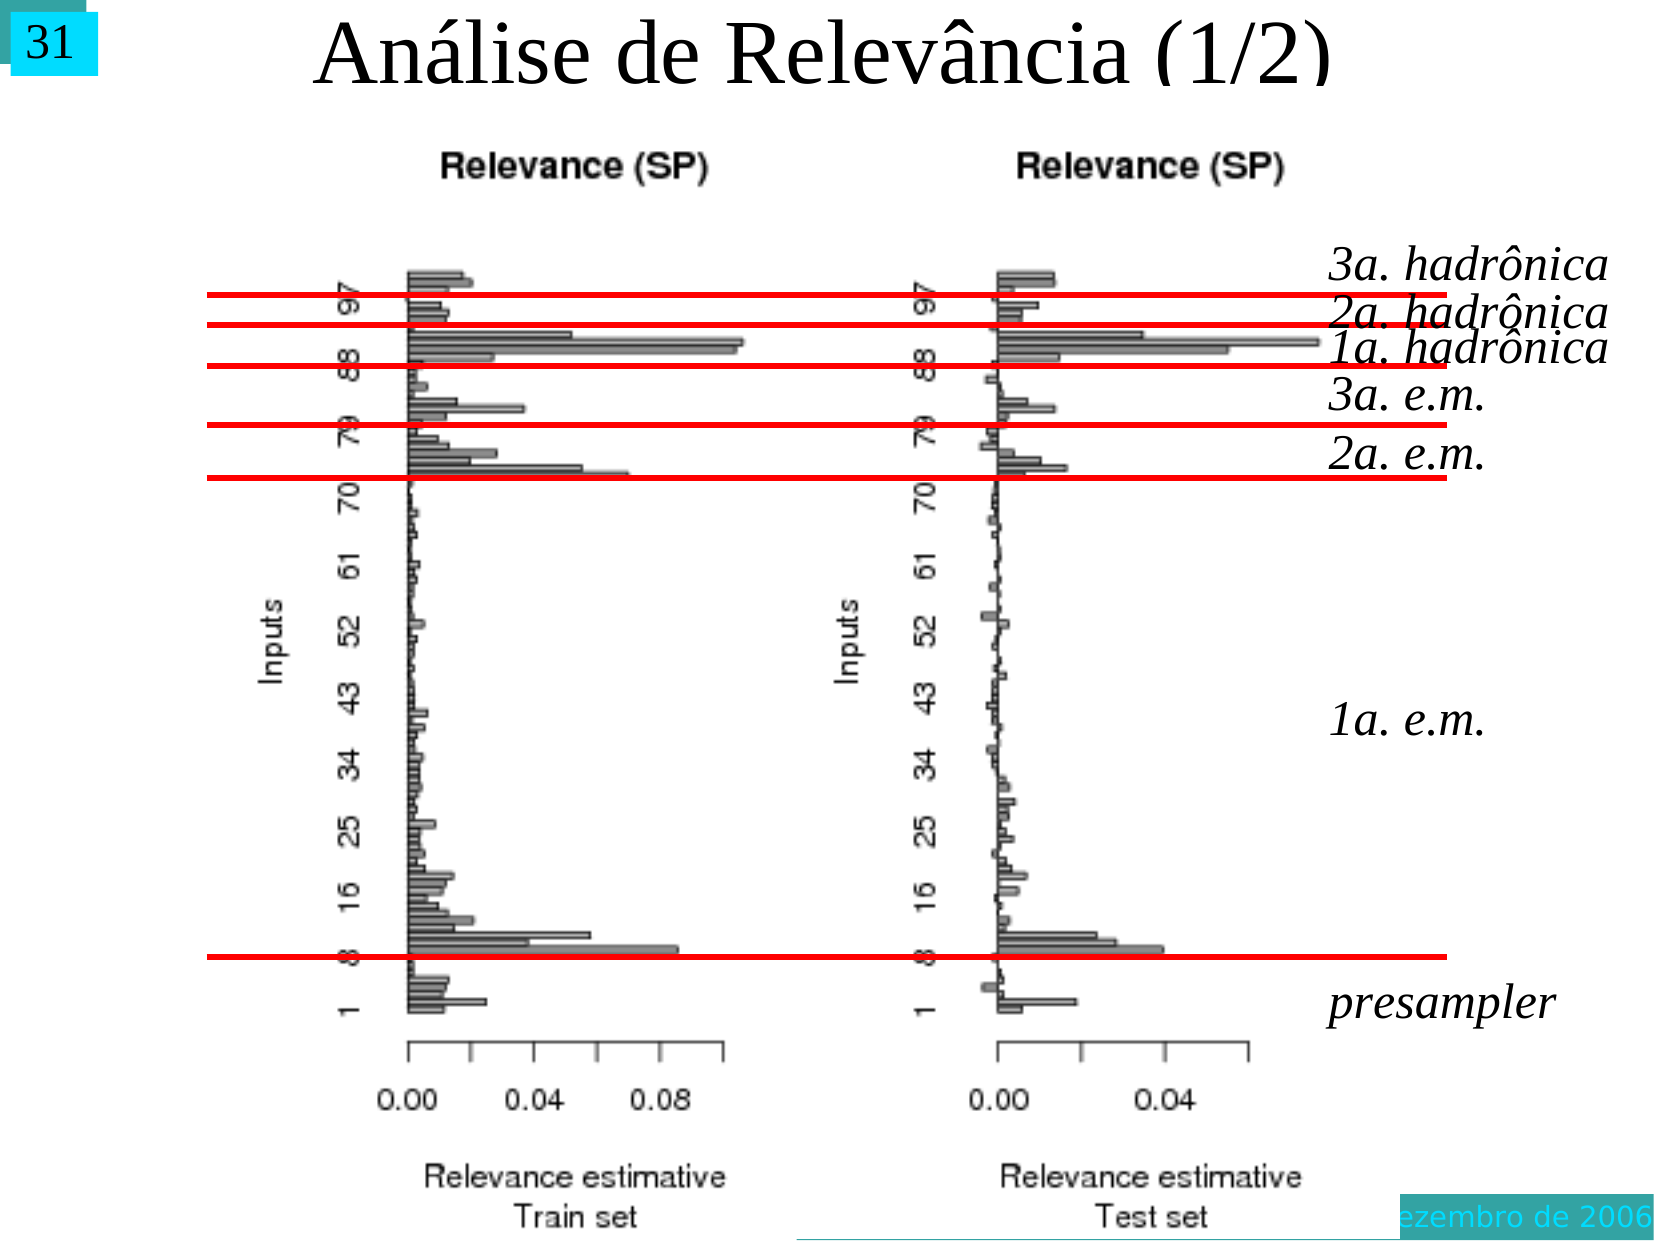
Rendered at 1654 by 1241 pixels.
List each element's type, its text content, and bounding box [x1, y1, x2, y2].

picture [248, 328, 1328, 363]
title Análise de Relevância (1/2) [117, 0, 1530, 113]
picture [248, 369, 1328, 422]
picture [248, 428, 1328, 475]
text_box presampler [1328, 974, 1625, 1030]
picture [248, 86, 1400, 292]
text_box 1a. hadrônica [1328, 339, 1625, 375]
picture [248, 481, 1400, 954]
text_box 3a. hadrônica [1328, 236, 1625, 292]
text_box 2a. e.m. [1328, 425, 1625, 481]
picture [248, 960, 1400, 1239]
text_box 2a. hadrônica [1328, 292, 1625, 339]
text_box 3a. e.m. [1328, 375, 1625, 422]
text_box 1a. e.m. [1328, 691, 1625, 747]
picture [248, 298, 1328, 322]
